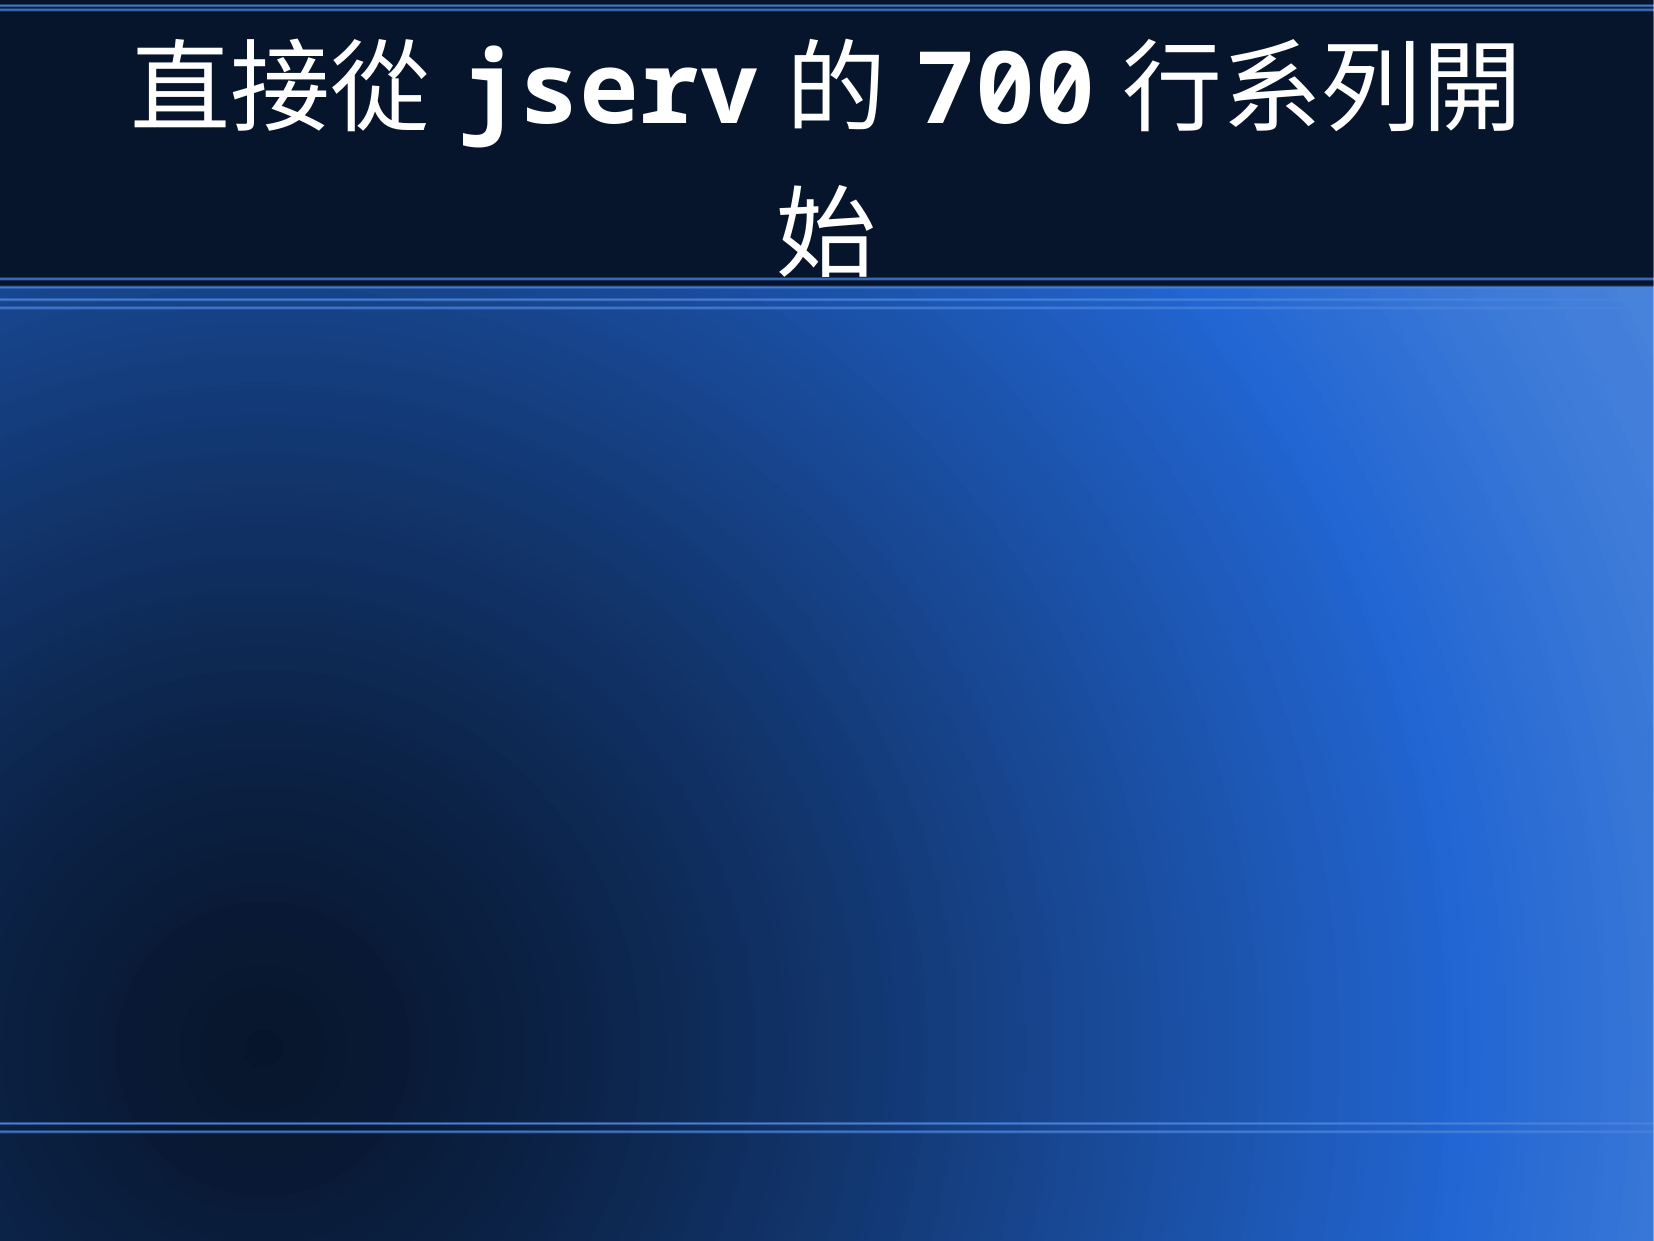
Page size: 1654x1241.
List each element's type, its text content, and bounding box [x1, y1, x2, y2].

title 直接從jserv的700行系列開始 [82, 49, 1571, 257]
picture [0, 0, 1654, 1241]
